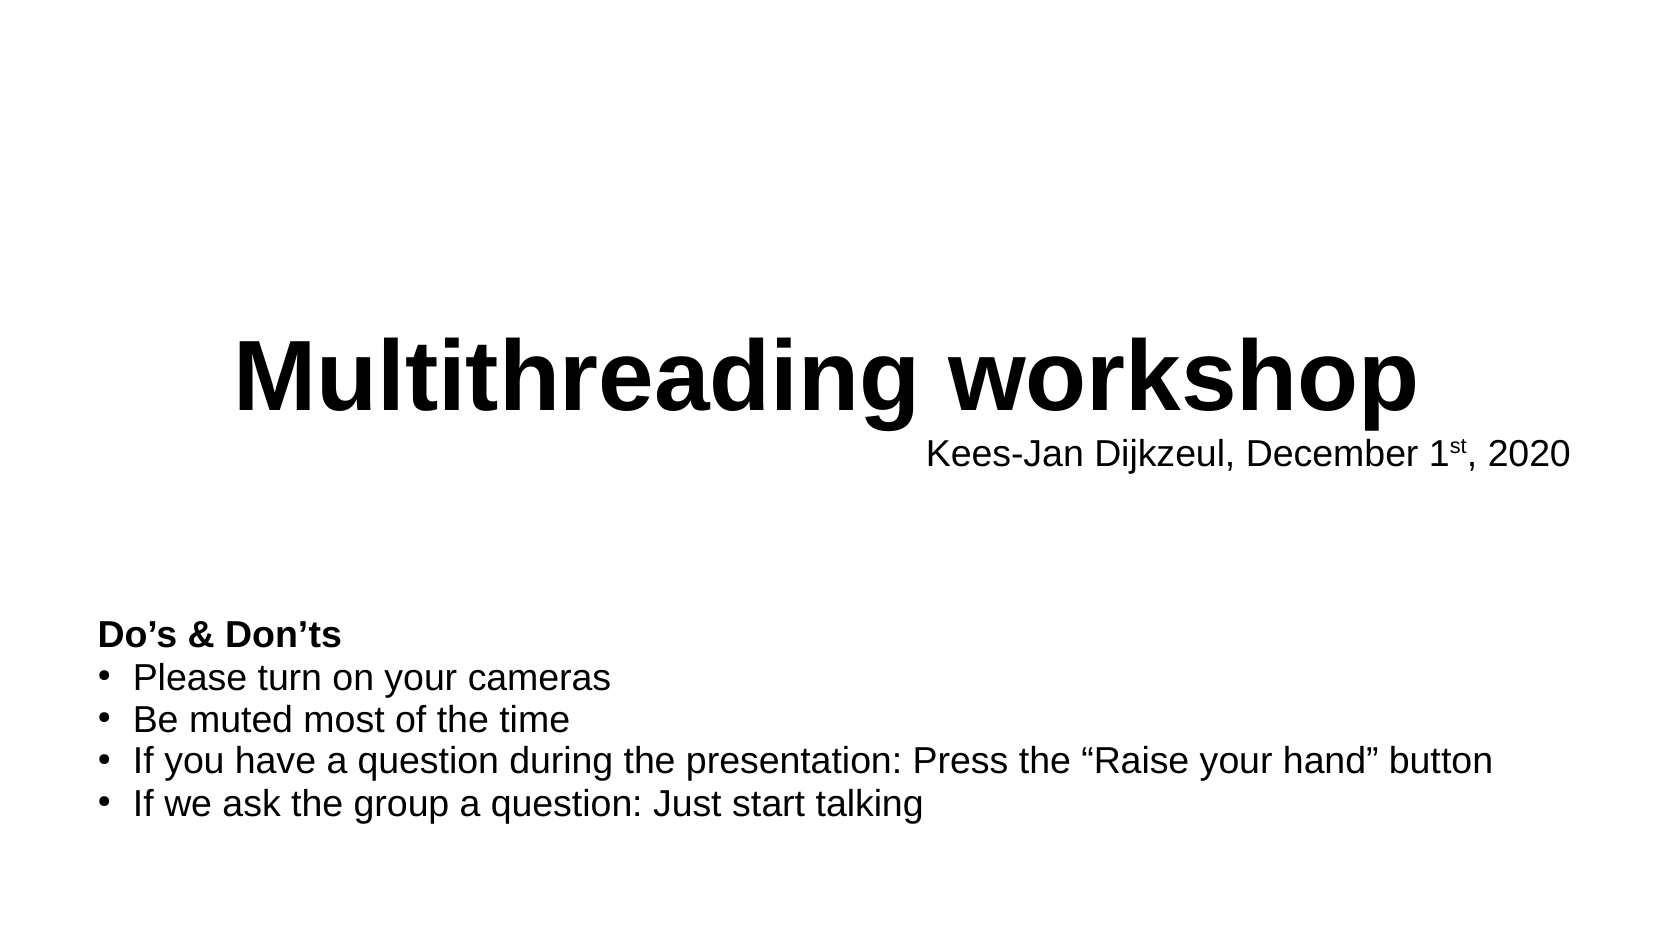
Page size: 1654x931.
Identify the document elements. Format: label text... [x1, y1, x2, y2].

text_box Do’s & Don’ts Please turn on your cameras Be muted most of the time If you have a question during the presentation: Press the “Raise your hand” button If we ask the group a question: Just start talking [82, 606, 1607, 874]
subtitle Multithreading workshop Kees-Jan Dijkzeul, December 1st, 2020 [82, 37, 1571, 606]
